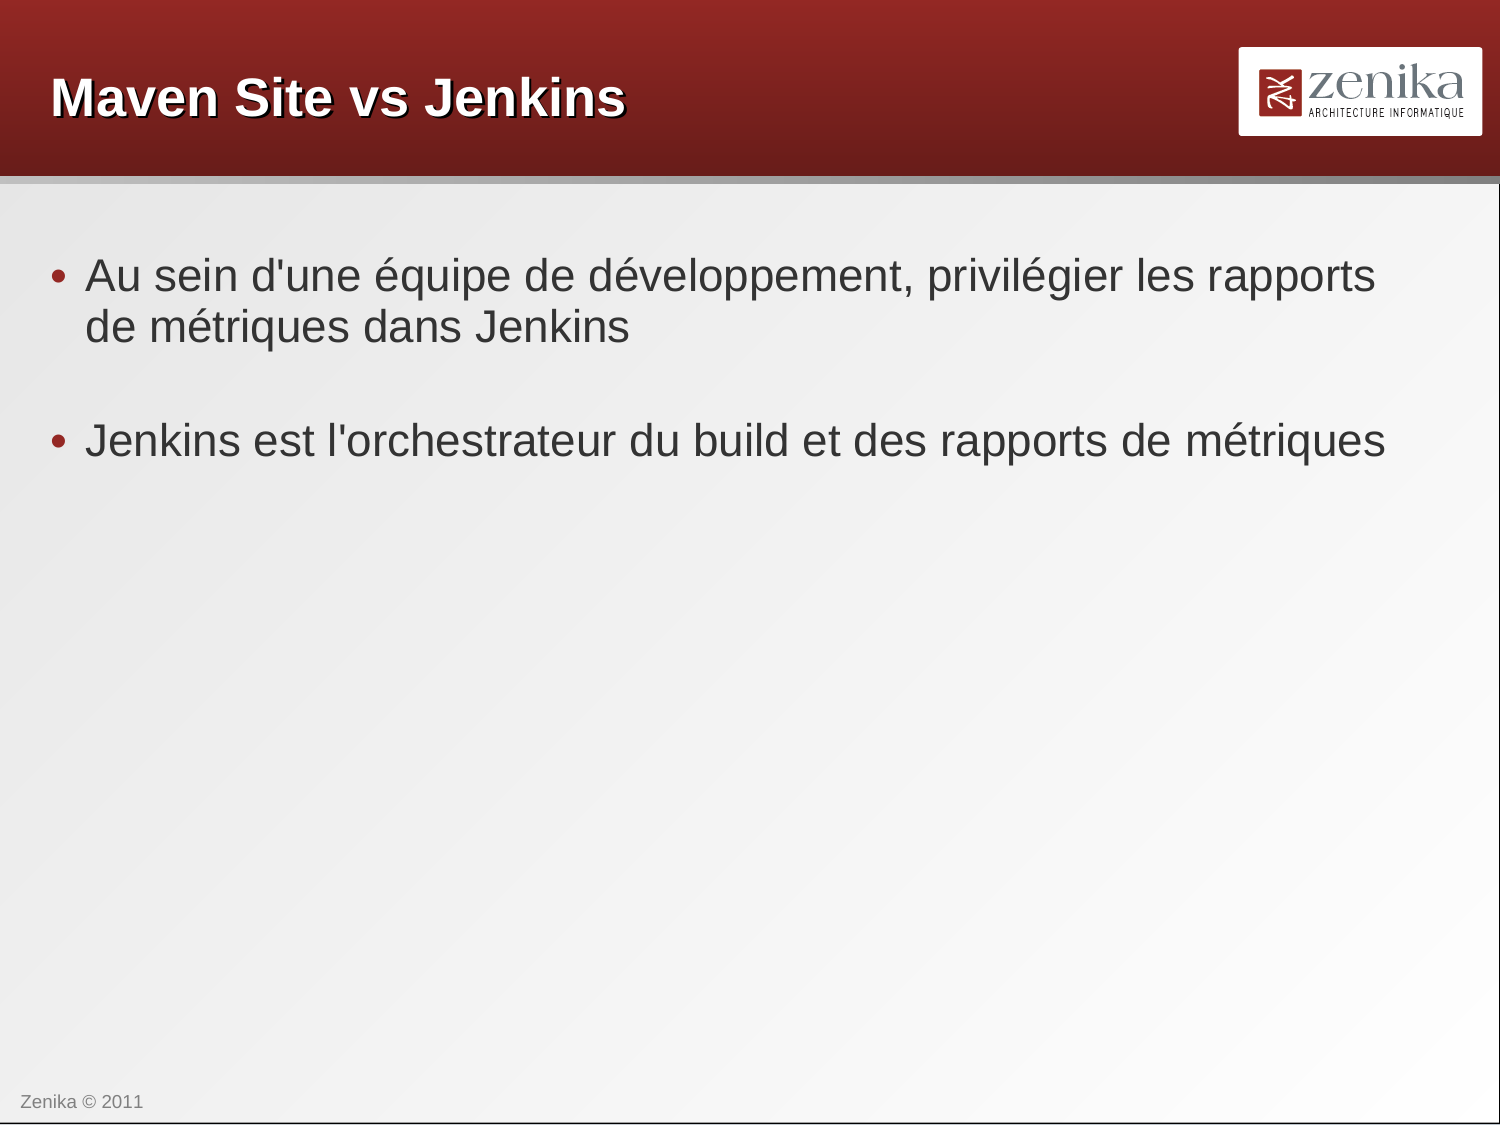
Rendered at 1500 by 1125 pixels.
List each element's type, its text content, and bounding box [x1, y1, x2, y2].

picture [1257, 58, 1464, 125]
list Au sein d'une équipe de développement, privilégier les rapports de métriques dans Jenkins Jenkins est l'orchestrateur du build et des rapports de métriques [50, 249, 1435, 1079]
title Maven Site vs Jenkins [50, 15, 1206, 180]
